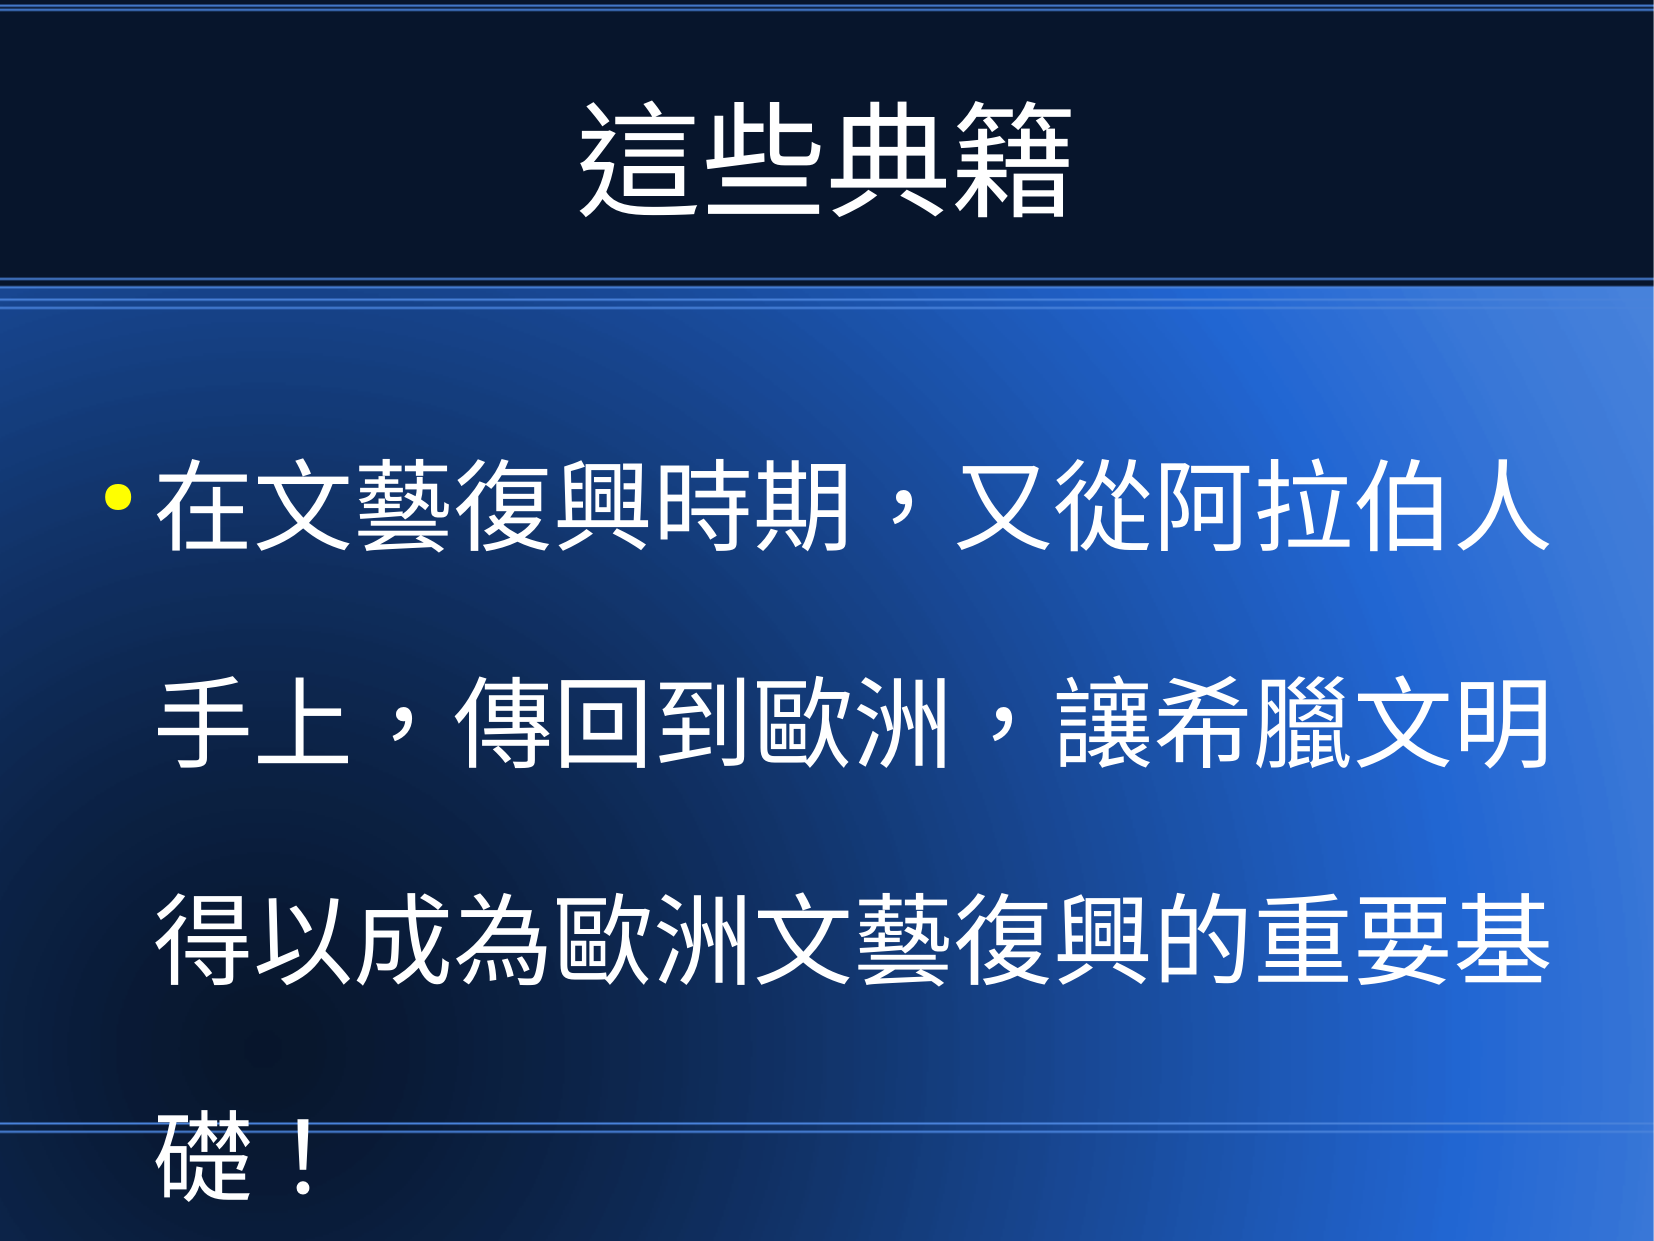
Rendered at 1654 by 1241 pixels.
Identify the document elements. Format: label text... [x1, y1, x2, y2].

list 在文藝復興時期，又從阿拉伯人手上，傳回到歐洲，讓希臘文明得以成為歐洲文藝復興的重要基礎！ [82, 355, 1571, 1241]
title 這些典籍 [82, 49, 1571, 257]
picture [0, 0, 1654, 1241]
